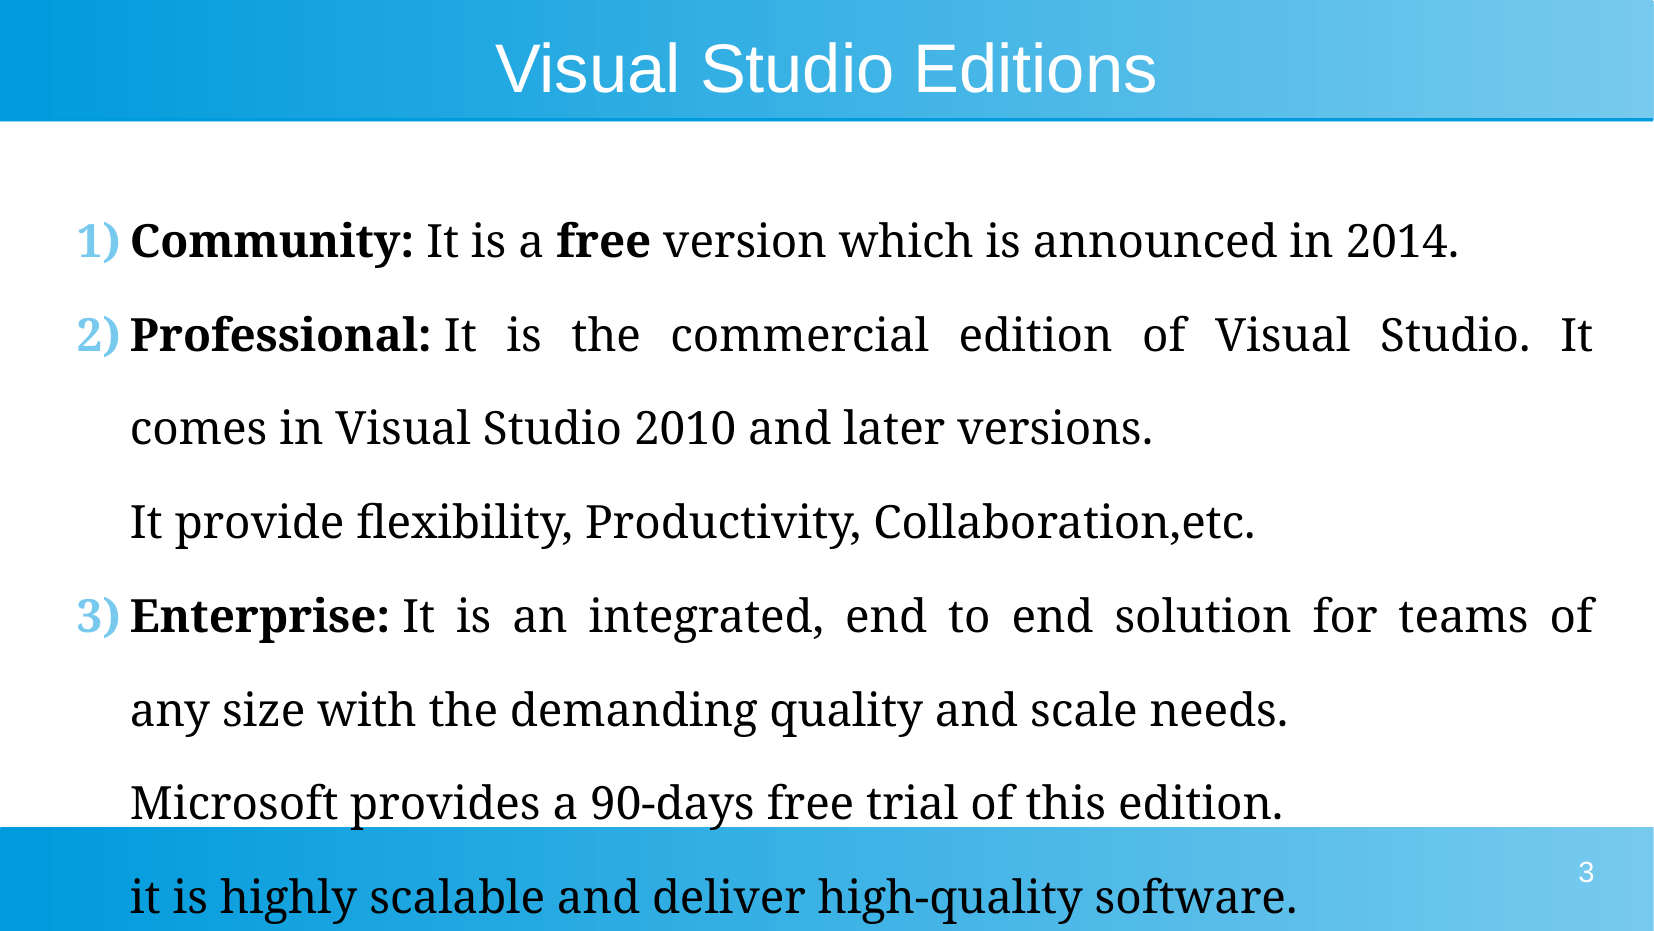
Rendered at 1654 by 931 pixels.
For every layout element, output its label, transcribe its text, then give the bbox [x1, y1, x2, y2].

list Community: It is a free version which is announced in 2014. Professional: It is the commercial edition of Visual Studio. It comes in Visual Studio 2010 and later versions. It provide flexibility, Productivity, Collaboration,etc. Enterprise: It is an integrated, end to end solution for teams of any size with the demanding quality and scale needs. Microsoft provides a 90-days free trial of this edition. it is highly scalable and deliver high-quality software. [59, 177, 1595, 768]
title Visual Studio Editions [59, 29, 1595, 108]
